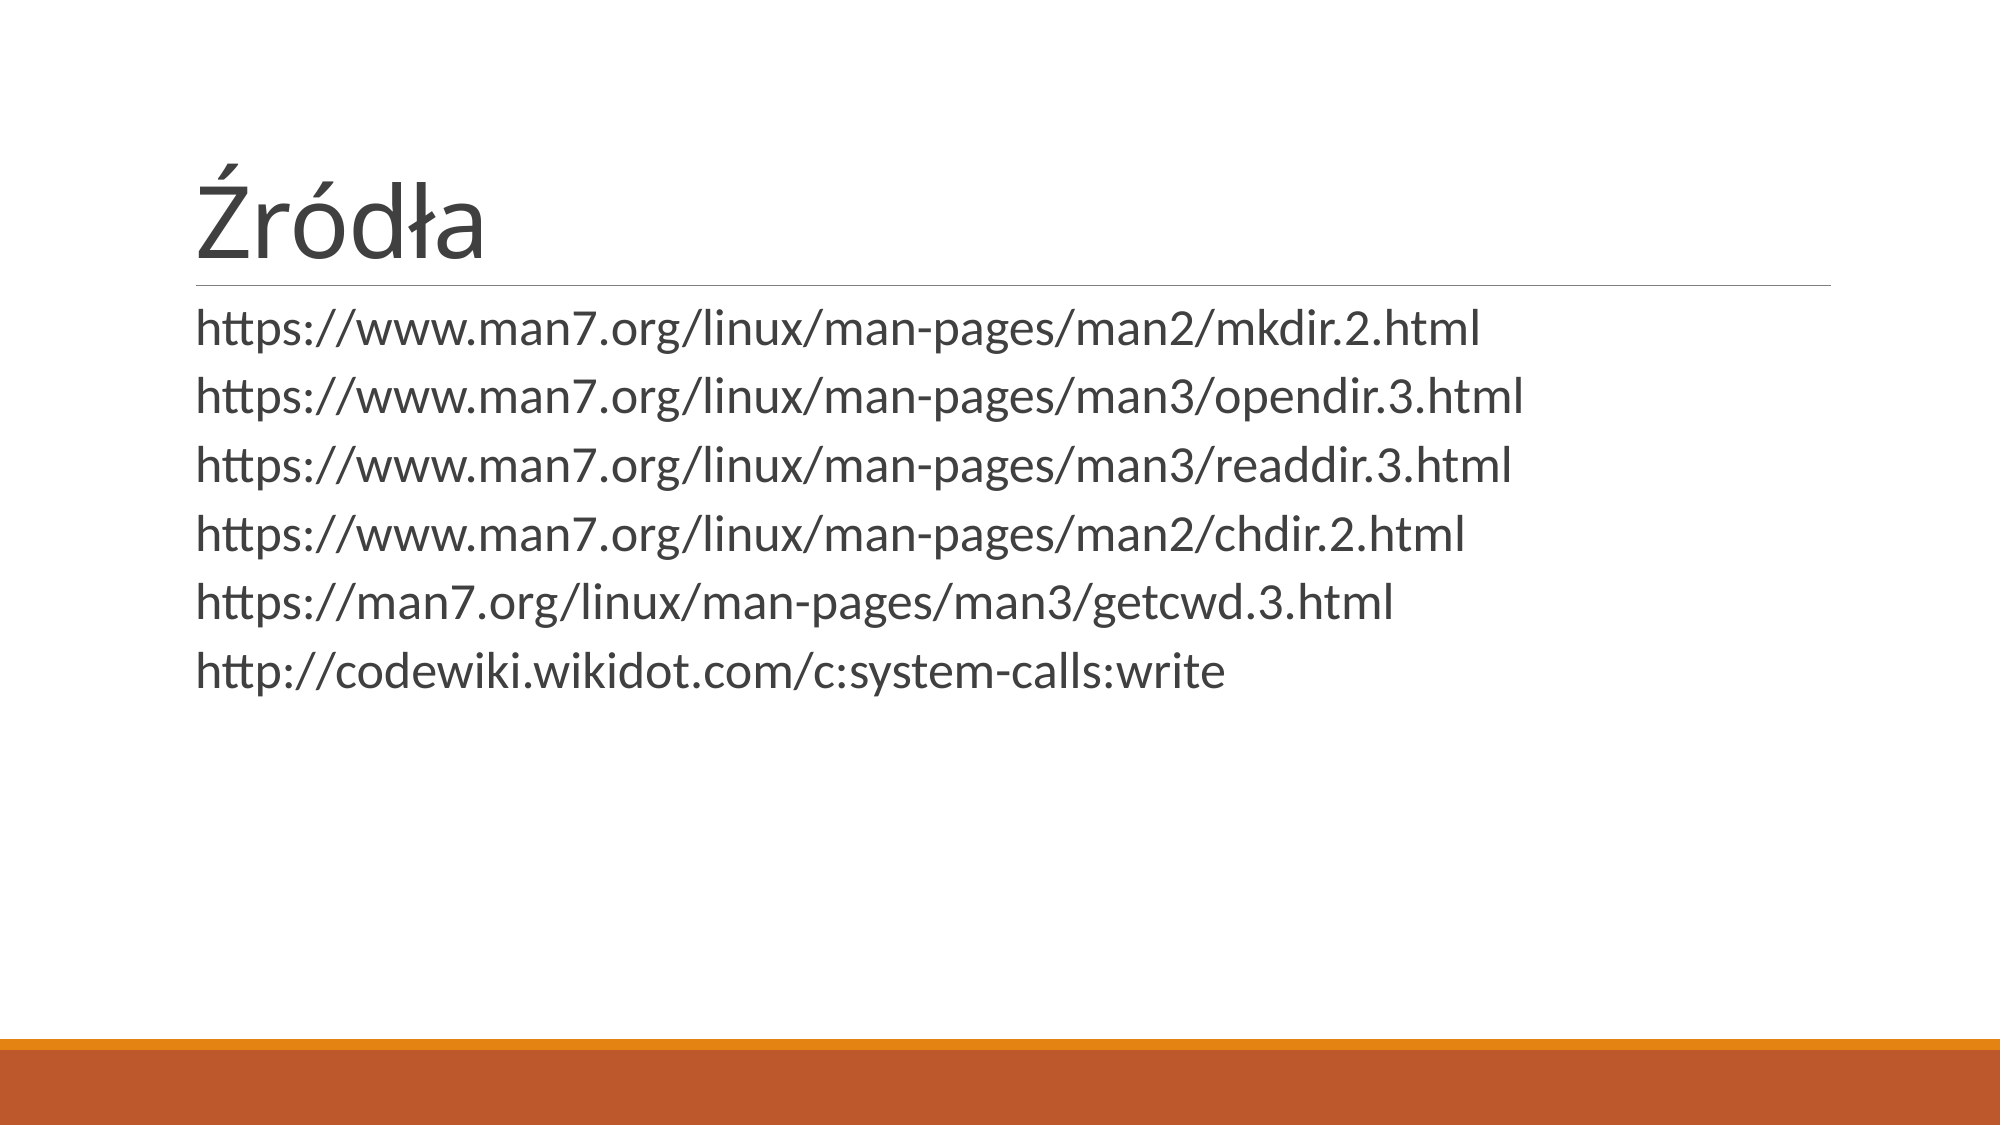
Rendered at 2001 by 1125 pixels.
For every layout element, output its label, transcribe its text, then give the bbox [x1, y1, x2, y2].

list https://www.man7.org/linux/man-pages/man2/mkdir.2.html https://www.man7.org/linux/man-pages/man3/opendir.3.html https://www.man7.org/linux/man-pages/man3/readdir.3.html https://www.man7.org/linux/man-pages/man2/chdir.2.html https://man7.org/linux/man-pages/man3/getcwd.3.html http://codewiki.wikidot.com/c:system-calls:write [180, 302, 1831, 963]
title Źródła [180, 47, 1831, 287]
